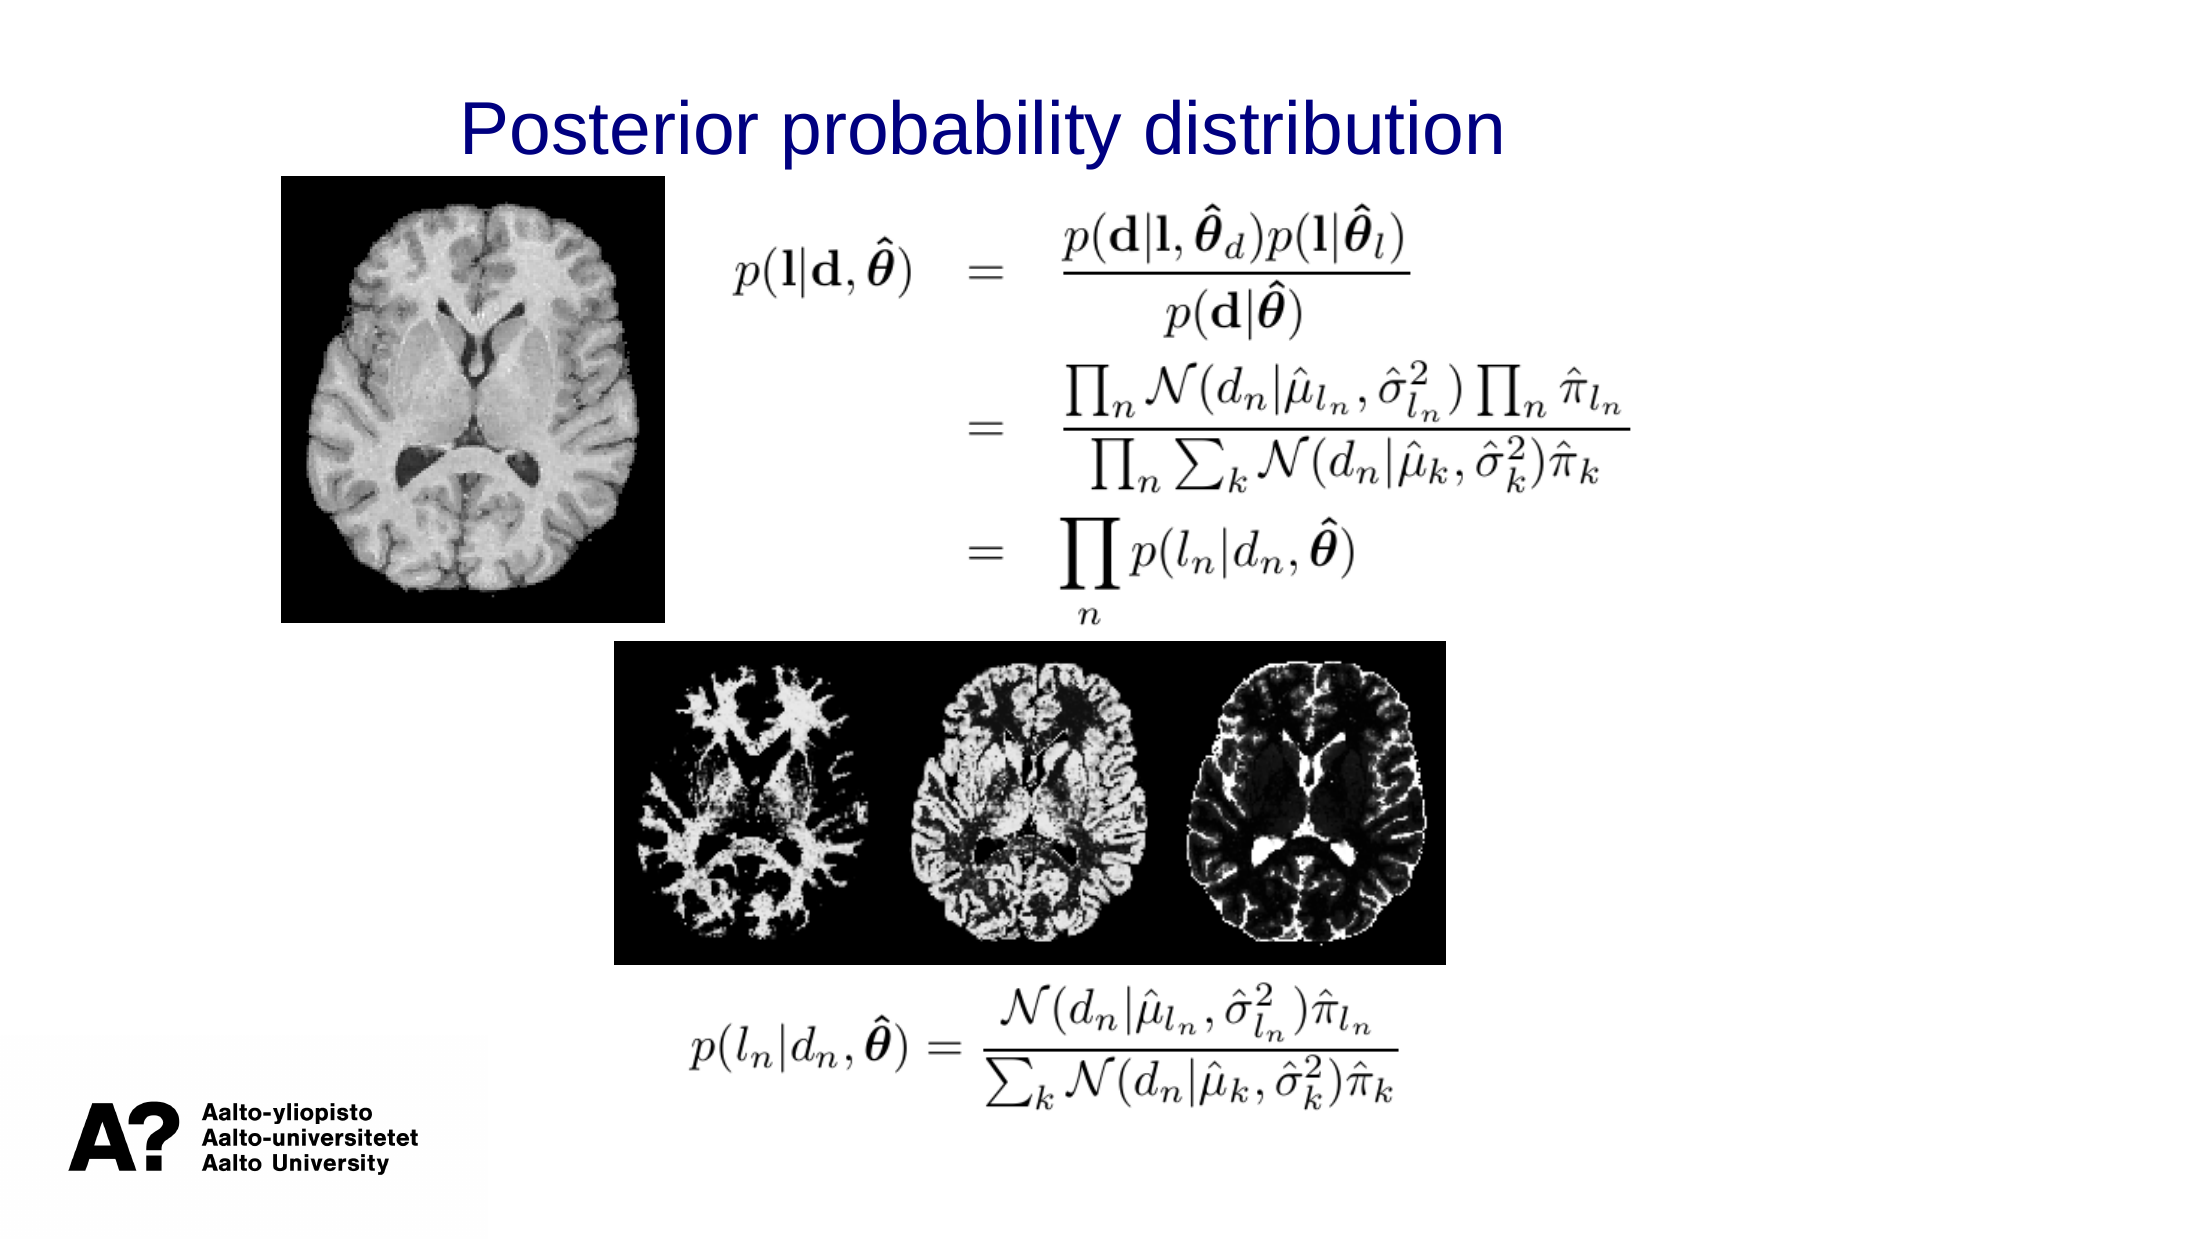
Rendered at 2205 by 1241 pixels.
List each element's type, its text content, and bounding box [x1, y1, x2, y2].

picture [281, 176, 665, 623]
picture [727, 188, 1644, 632]
picture [614, 641, 1446, 1121]
picture [0, 1035, 488, 1239]
title Posterior probability distribution [326, 65, 1640, 179]
